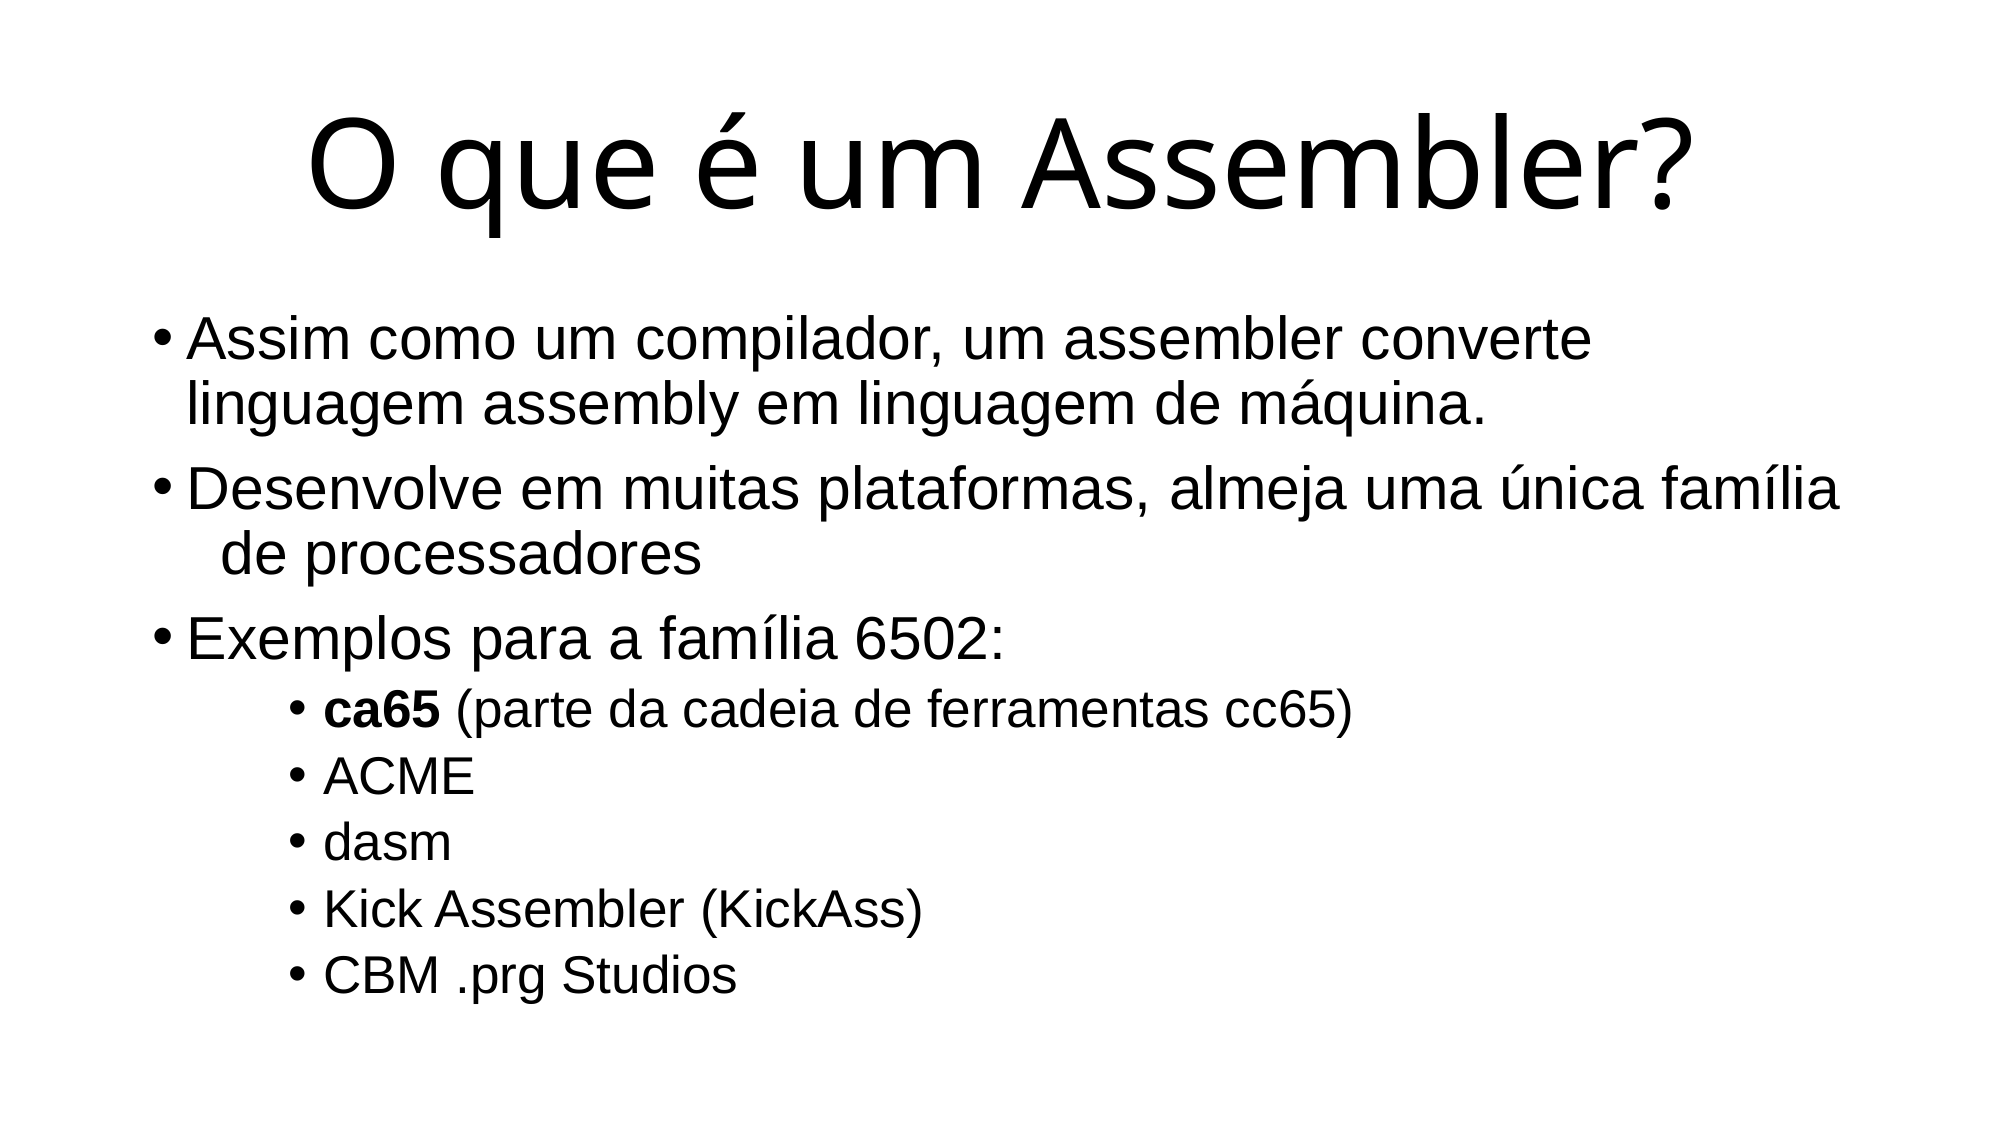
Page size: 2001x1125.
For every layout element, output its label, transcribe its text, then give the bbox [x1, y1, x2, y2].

list Assim como um compilador, um assembler converte linguagem assembly em linguagem de máquina. Desenvolve em muitas plataformas, almeja uma única família de processadores Exemplos para a família 6502: ca65 (parte da cadeia de ferramentas cc65) ACME dasm Kick Assembler (KickAss) CBM .prg Studios [137, 299, 1863, 1014]
title O que é um Assembler? [137, 59, 1863, 278]
